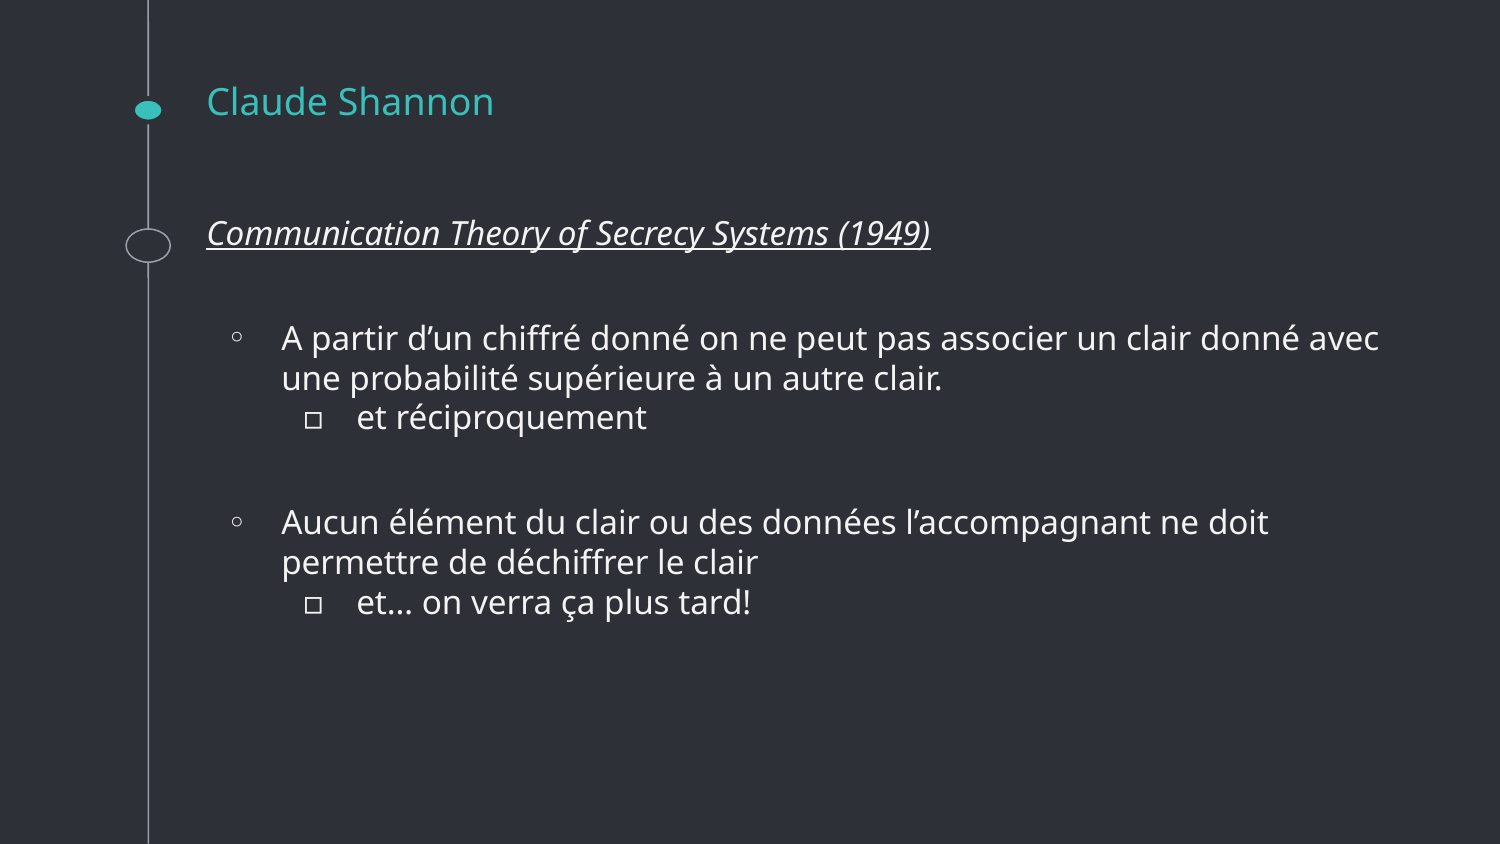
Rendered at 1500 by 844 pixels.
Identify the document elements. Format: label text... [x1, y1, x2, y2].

list Communication Theory of Secrecy Systems (1949) A partir d’un chiffré donné on ne peut pas associer un clair donné avec une probabilité supérieure à un autre clair. et réciproquement Aucun élément du clair ou des données l’accompagnant ne doit permettre de déchiffrer le clair et… on verra ça plus tard! [191, 196, 1419, 808]
title Claude Shannon [191, 81, 1317, 139]
